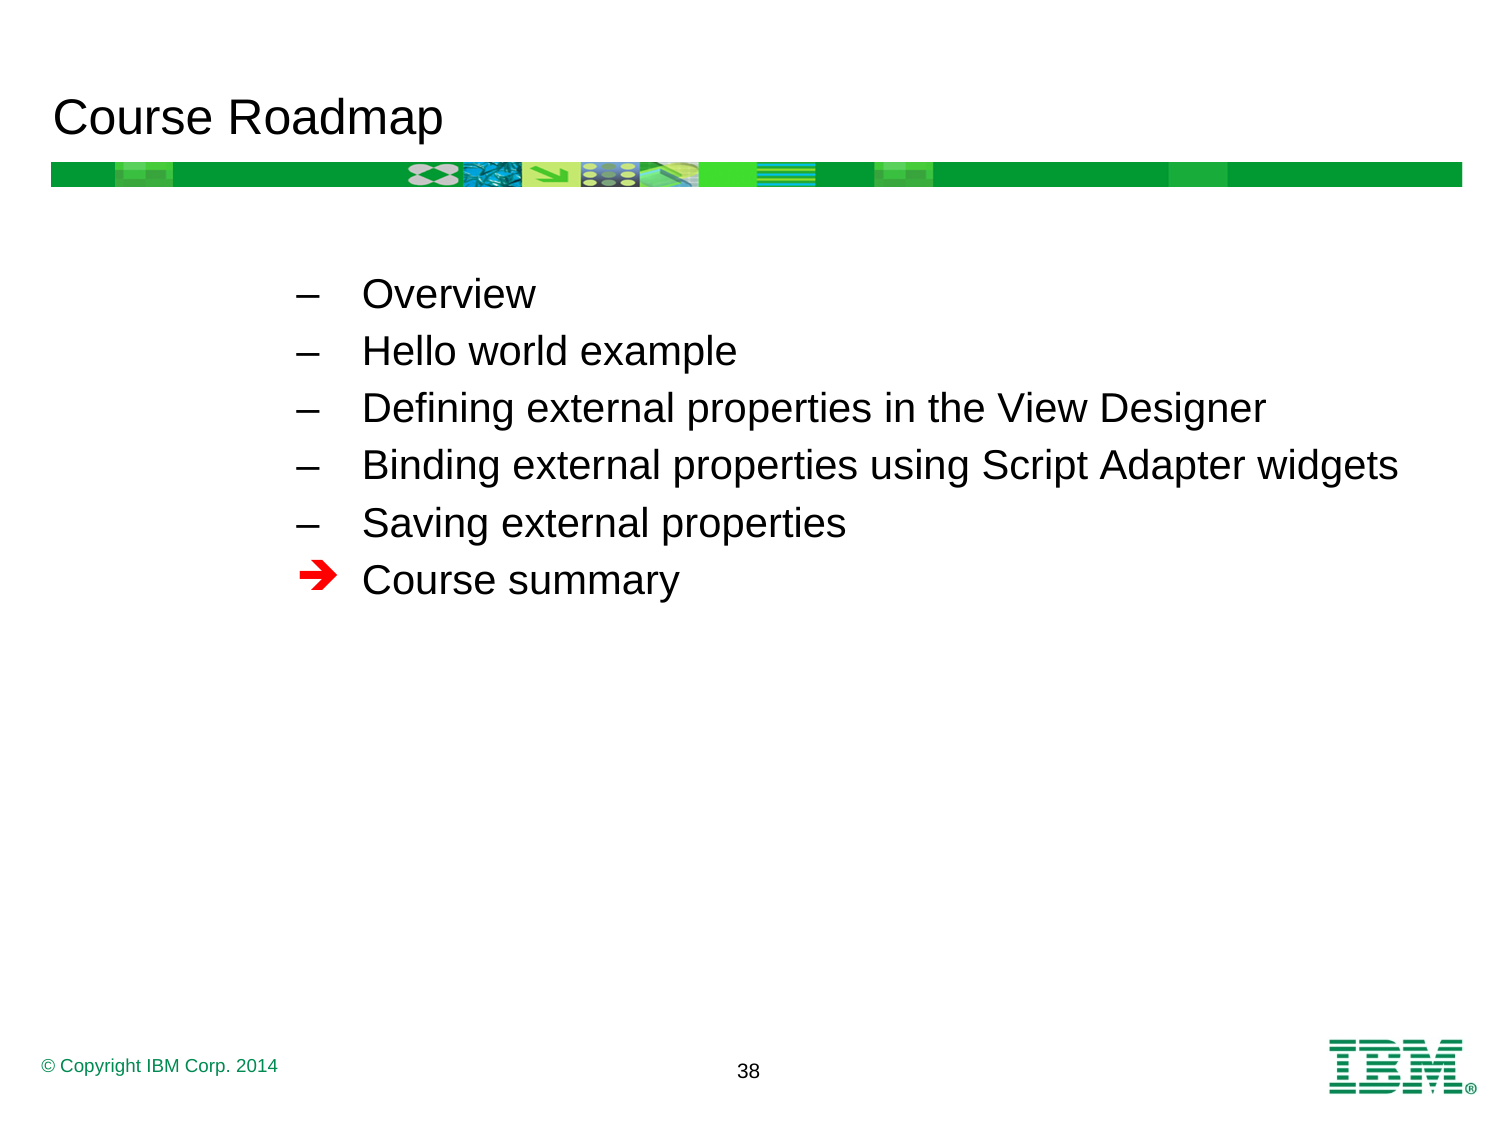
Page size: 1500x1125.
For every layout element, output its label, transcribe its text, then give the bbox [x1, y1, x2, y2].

title Course Roadmap [37, 45, 1388, 188]
list Overview Hello world example Defining external properties in the View Designer Binding external properties using Script Adapter widgets Saving external properties Course summary [75, 262, 1426, 1005]
picture [1327, 1037, 1479, 1096]
picture [50, 161, 1463, 189]
